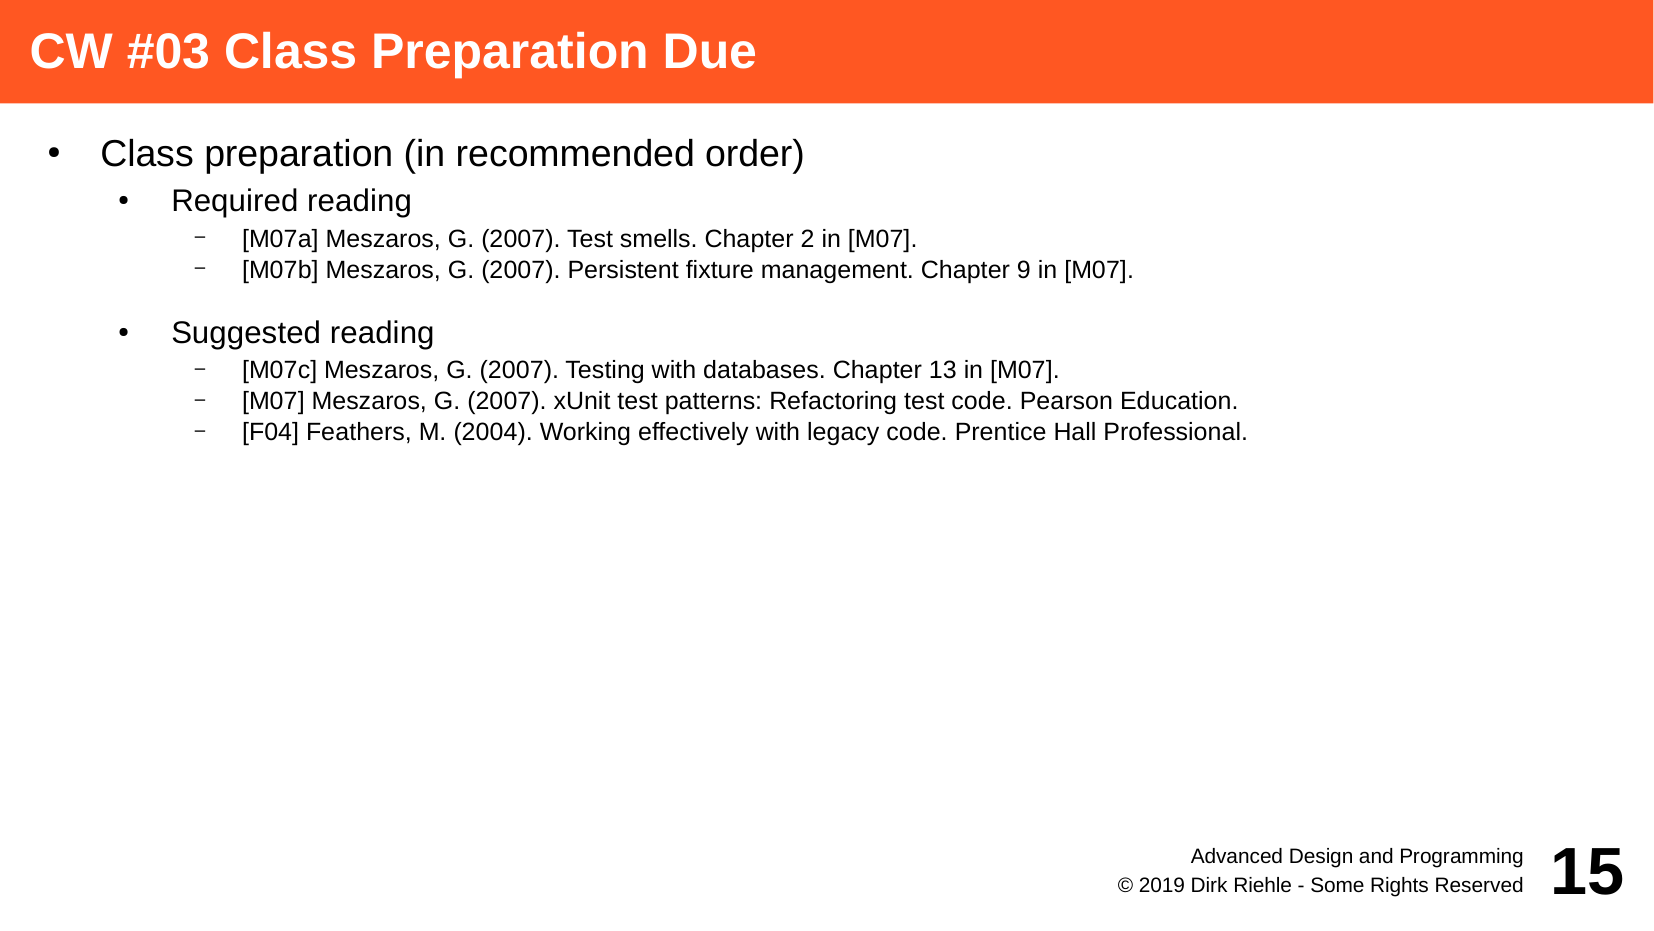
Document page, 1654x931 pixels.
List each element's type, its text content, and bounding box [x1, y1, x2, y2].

list Class preparation (in recommended order) Required reading [M07a] Meszaros, G. (2007). Test smells. Chapter 2 in [M07]. [M07b] Meszaros, G. (2007). Persistent fixture management. Chapter 9 in [M07]. Suggested reading [M07c] Meszaros, G. (2007). Testing with databases. Chapter 13 in [M07]. [M07] Meszaros, G. (2007). xUnit test patterns: Refactoring test code. Pearson Education. [F04] Feathers, M. (2004). Working effectively with legacy code. Prentice Hall Professional. [29, 132, 1625, 813]
title CW #03 Class Preparation Due [0, 0, 1654, 104]
